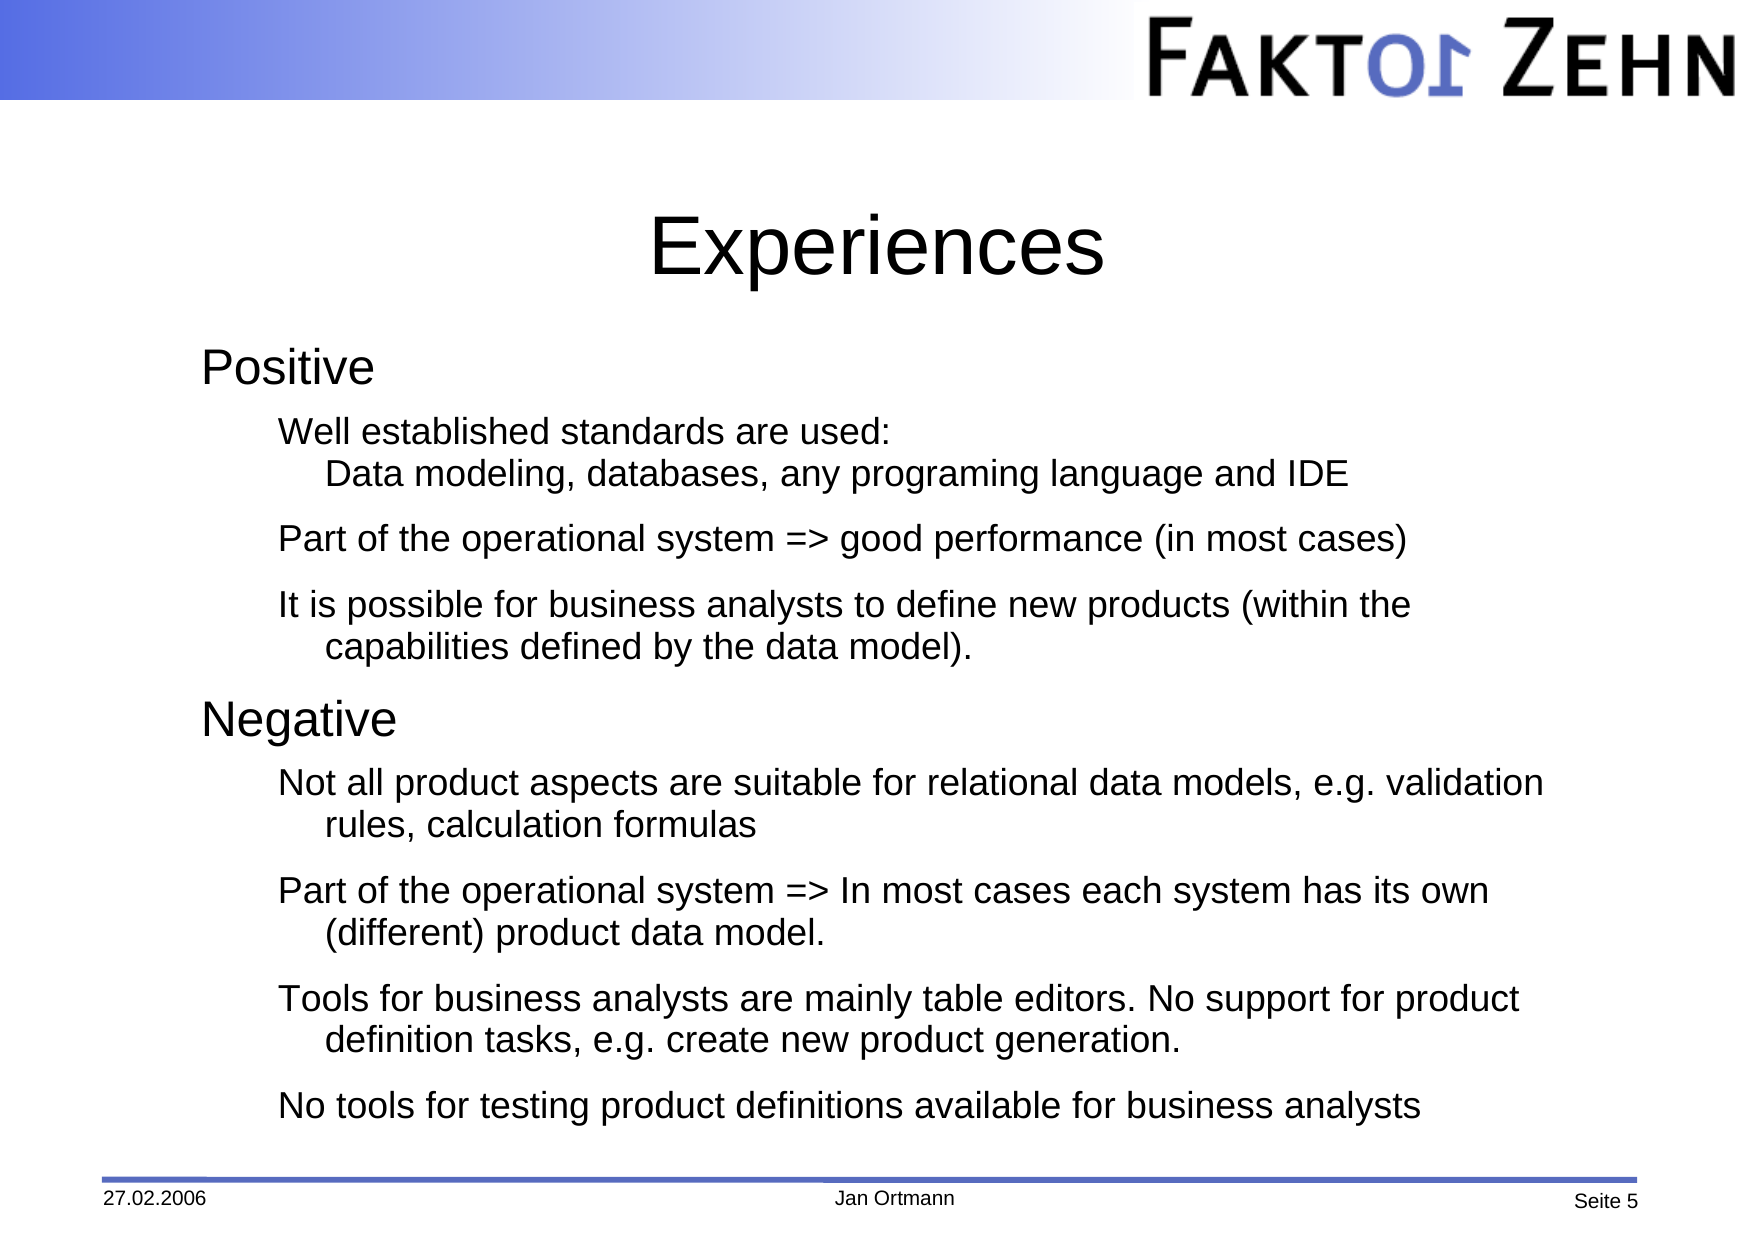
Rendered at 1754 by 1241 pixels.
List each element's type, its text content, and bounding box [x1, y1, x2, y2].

picture [1133, 2, 1749, 105]
list Positive Well established standards are used: Data modeling, databases, any programing language and IDE Part of the operational system => good performance (in most cases) It is possible for business analysts to define new products (within the capabilities defined by the data model). Negative Not all product aspects are suitable for relational data models, e.g. validation rules, calculation formulas Part of the operational system => In most cases each system has its own (different) product data model. Tools for business analysts are mainly table editors. No support for product definition tasks, e.g. create new product generation. No tools for testing product definitions available for business analysts [183, 339, 1580, 1128]
title Experiences [179, 142, 1576, 349]
